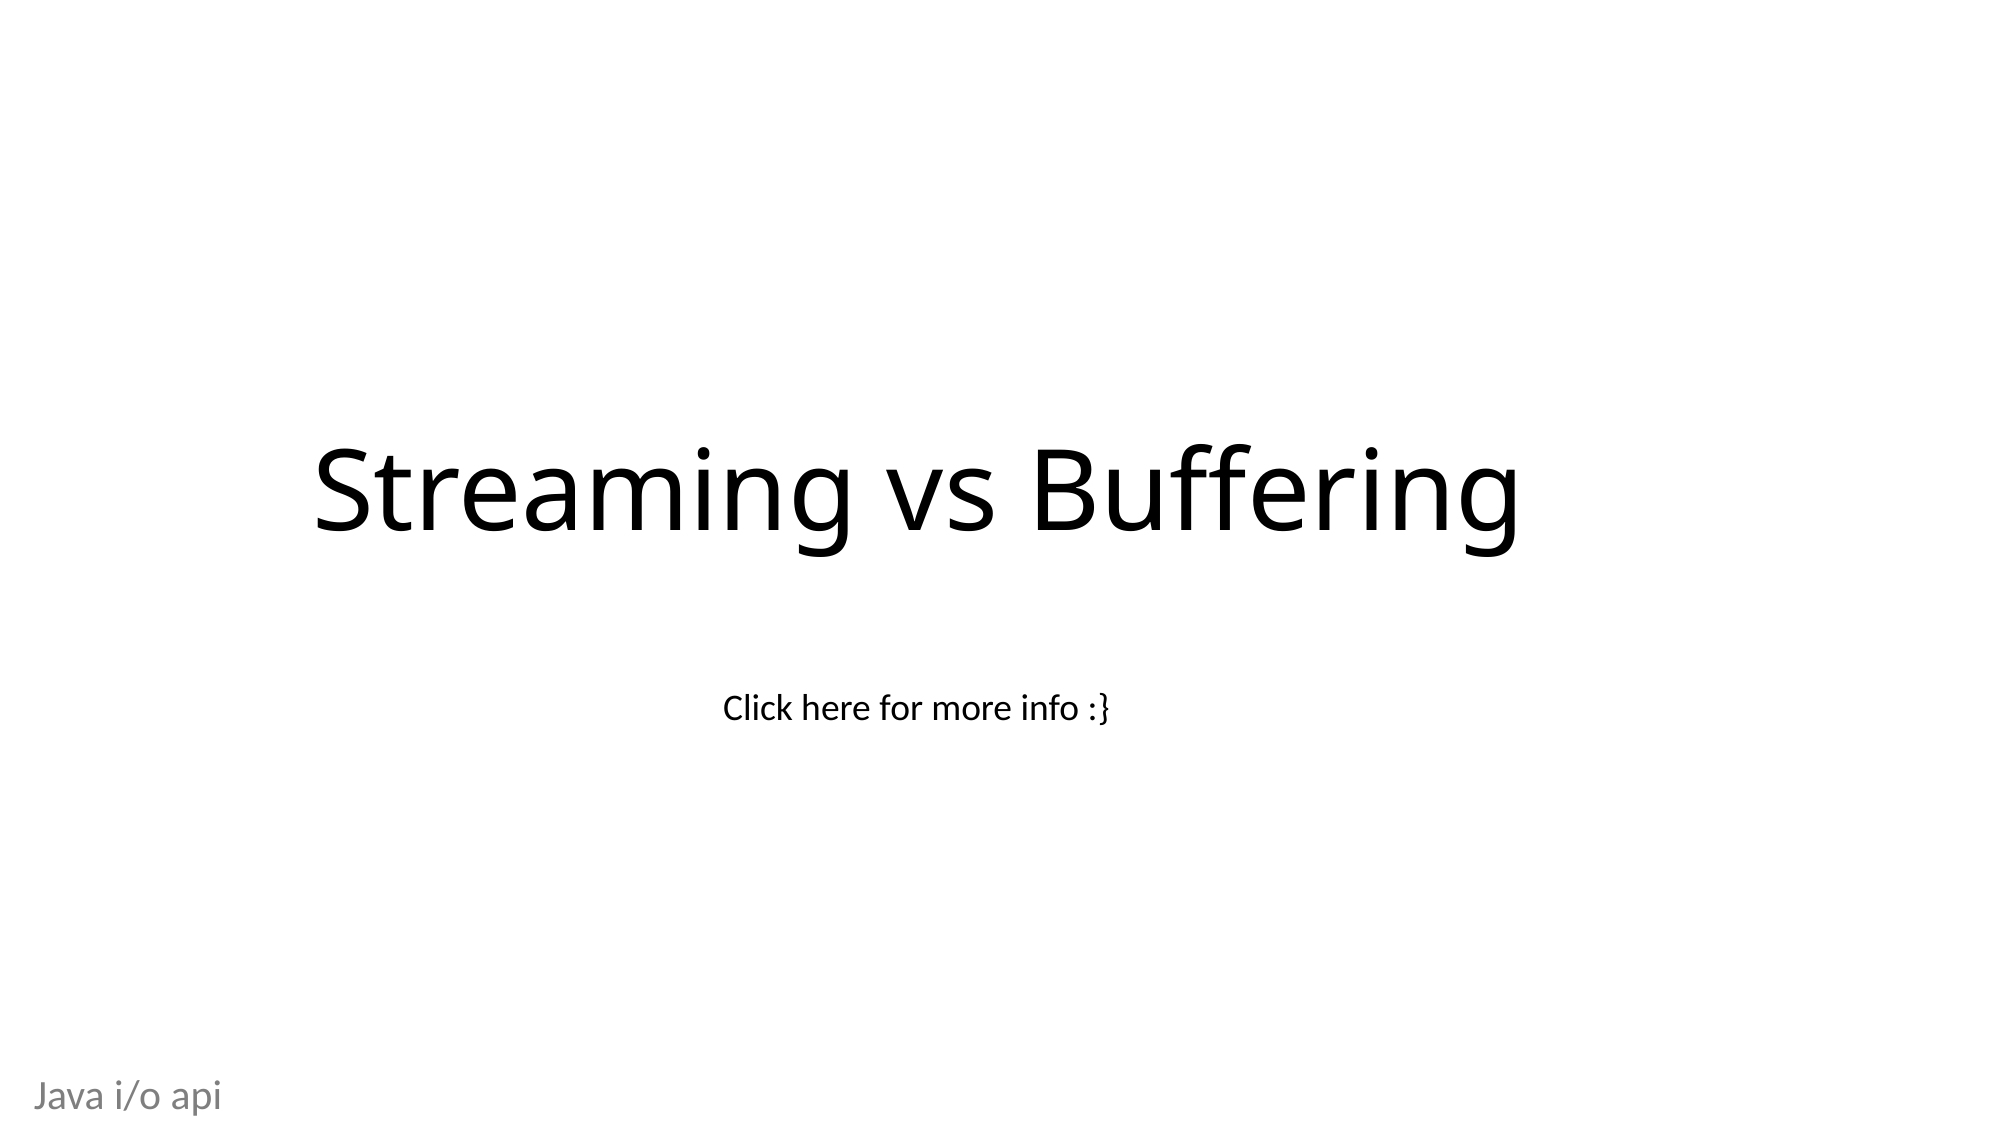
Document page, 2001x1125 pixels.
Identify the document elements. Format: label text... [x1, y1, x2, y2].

text_box Click here for more info :} [708, 675, 1131, 736]
subtitle Java i/o api [0, 1066, 306, 1125]
text_box Streaming vs Buffering [291, 347, 1547, 563]
